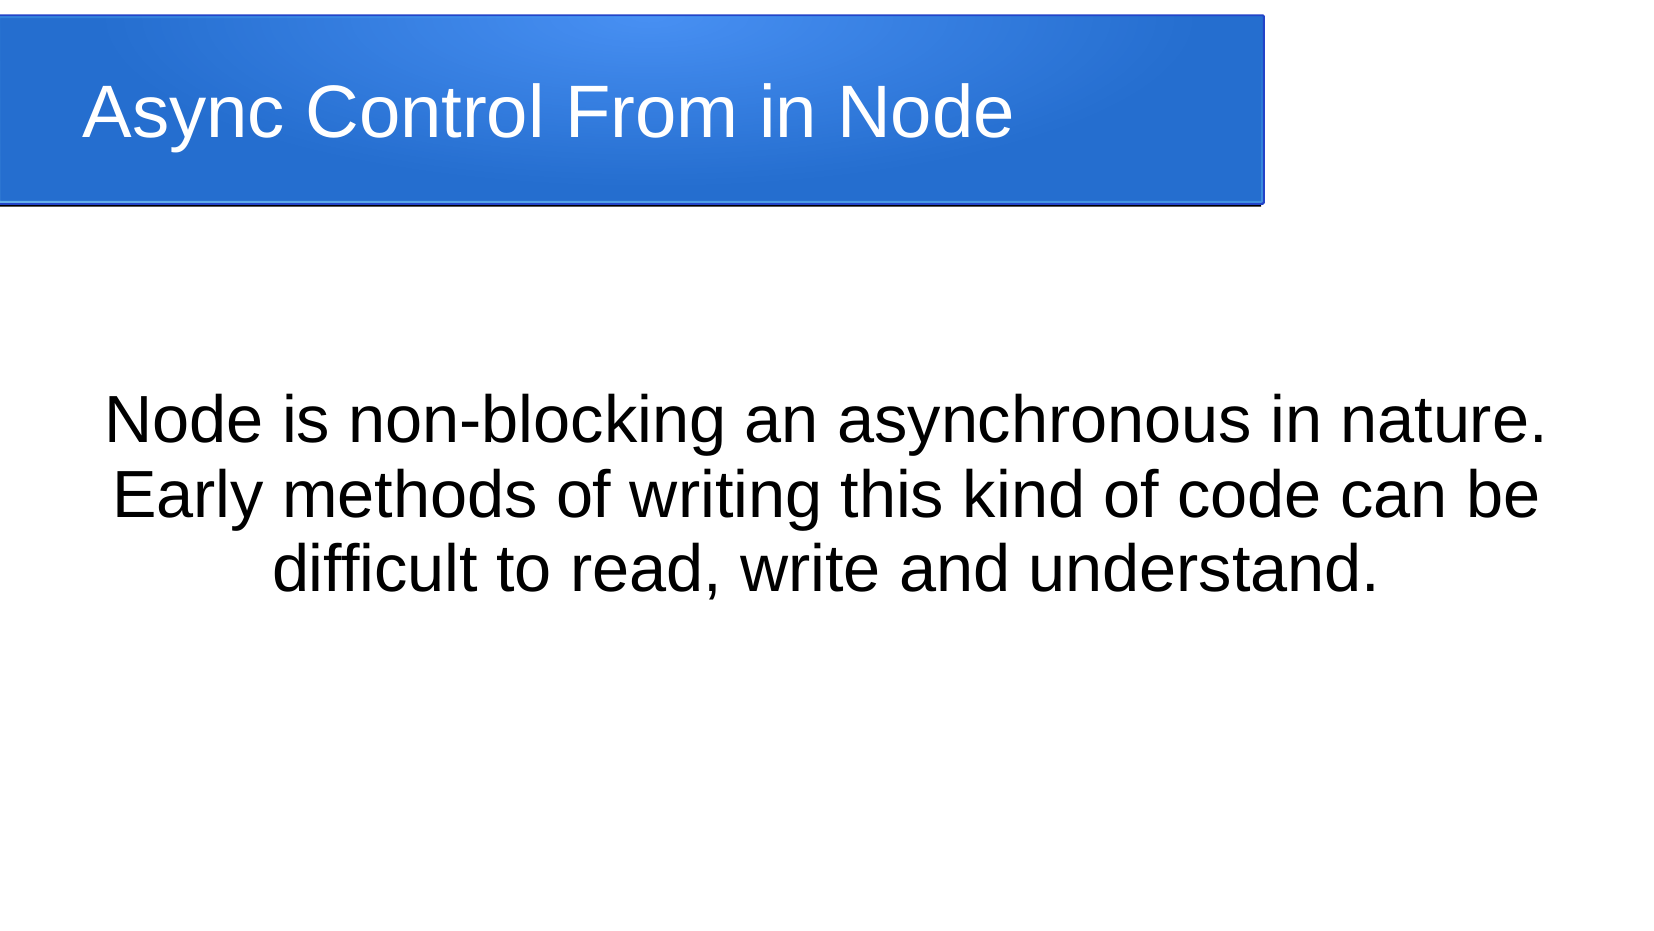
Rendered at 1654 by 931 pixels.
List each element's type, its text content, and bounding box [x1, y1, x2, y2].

title Async Control From in Node [82, 35, 1235, 189]
subtitle Node is non-blocking an asynchronous in nature. Early methods of writing this kind of code can be difficult to read, write and understand. [82, 224, 1571, 764]
